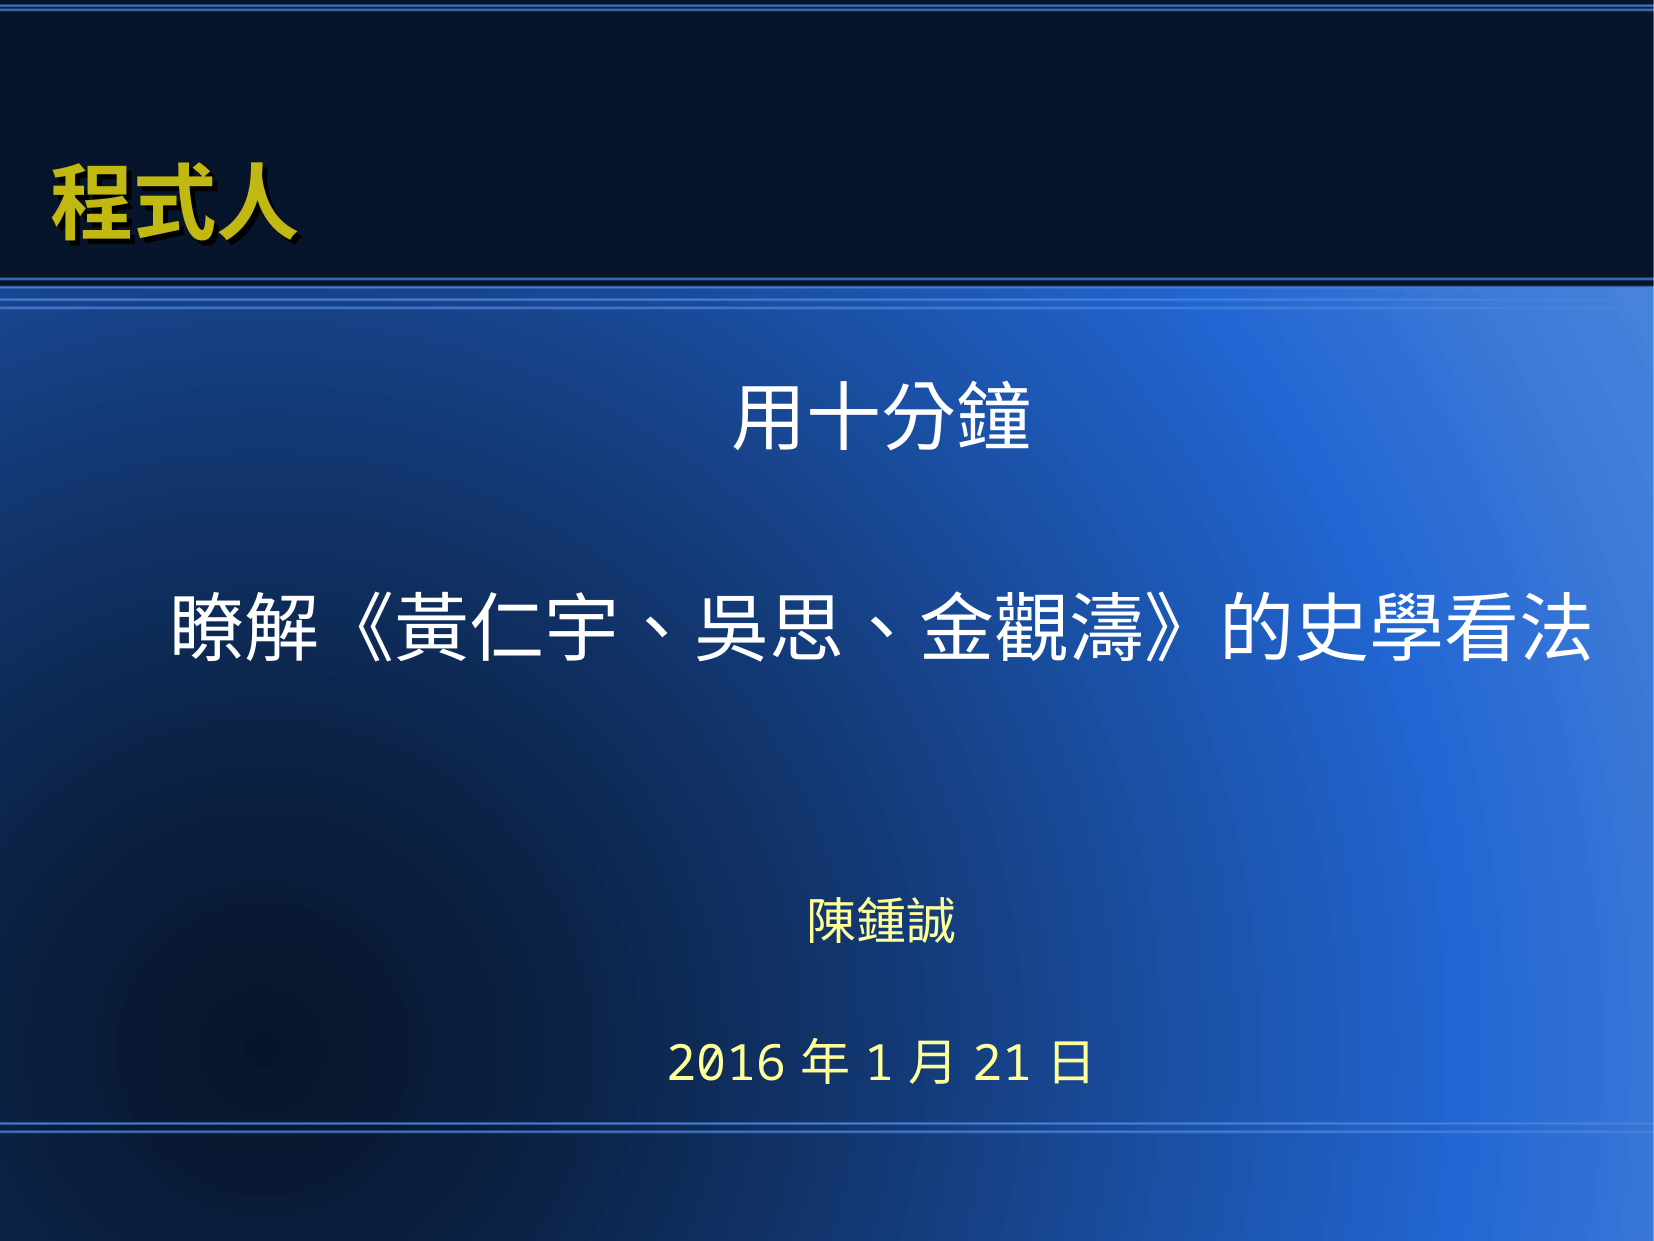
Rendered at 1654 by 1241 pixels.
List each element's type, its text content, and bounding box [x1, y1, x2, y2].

subtitle 用十分鐘 瞭解《黃仁宇、吳思、金觀濤》的史學看法 陳鍾誠 2016年1月21日 [137, 342, 1626, 1111]
picture [0, 0, 1654, 1241]
text_box 程式人 [35, 129, 378, 325]
